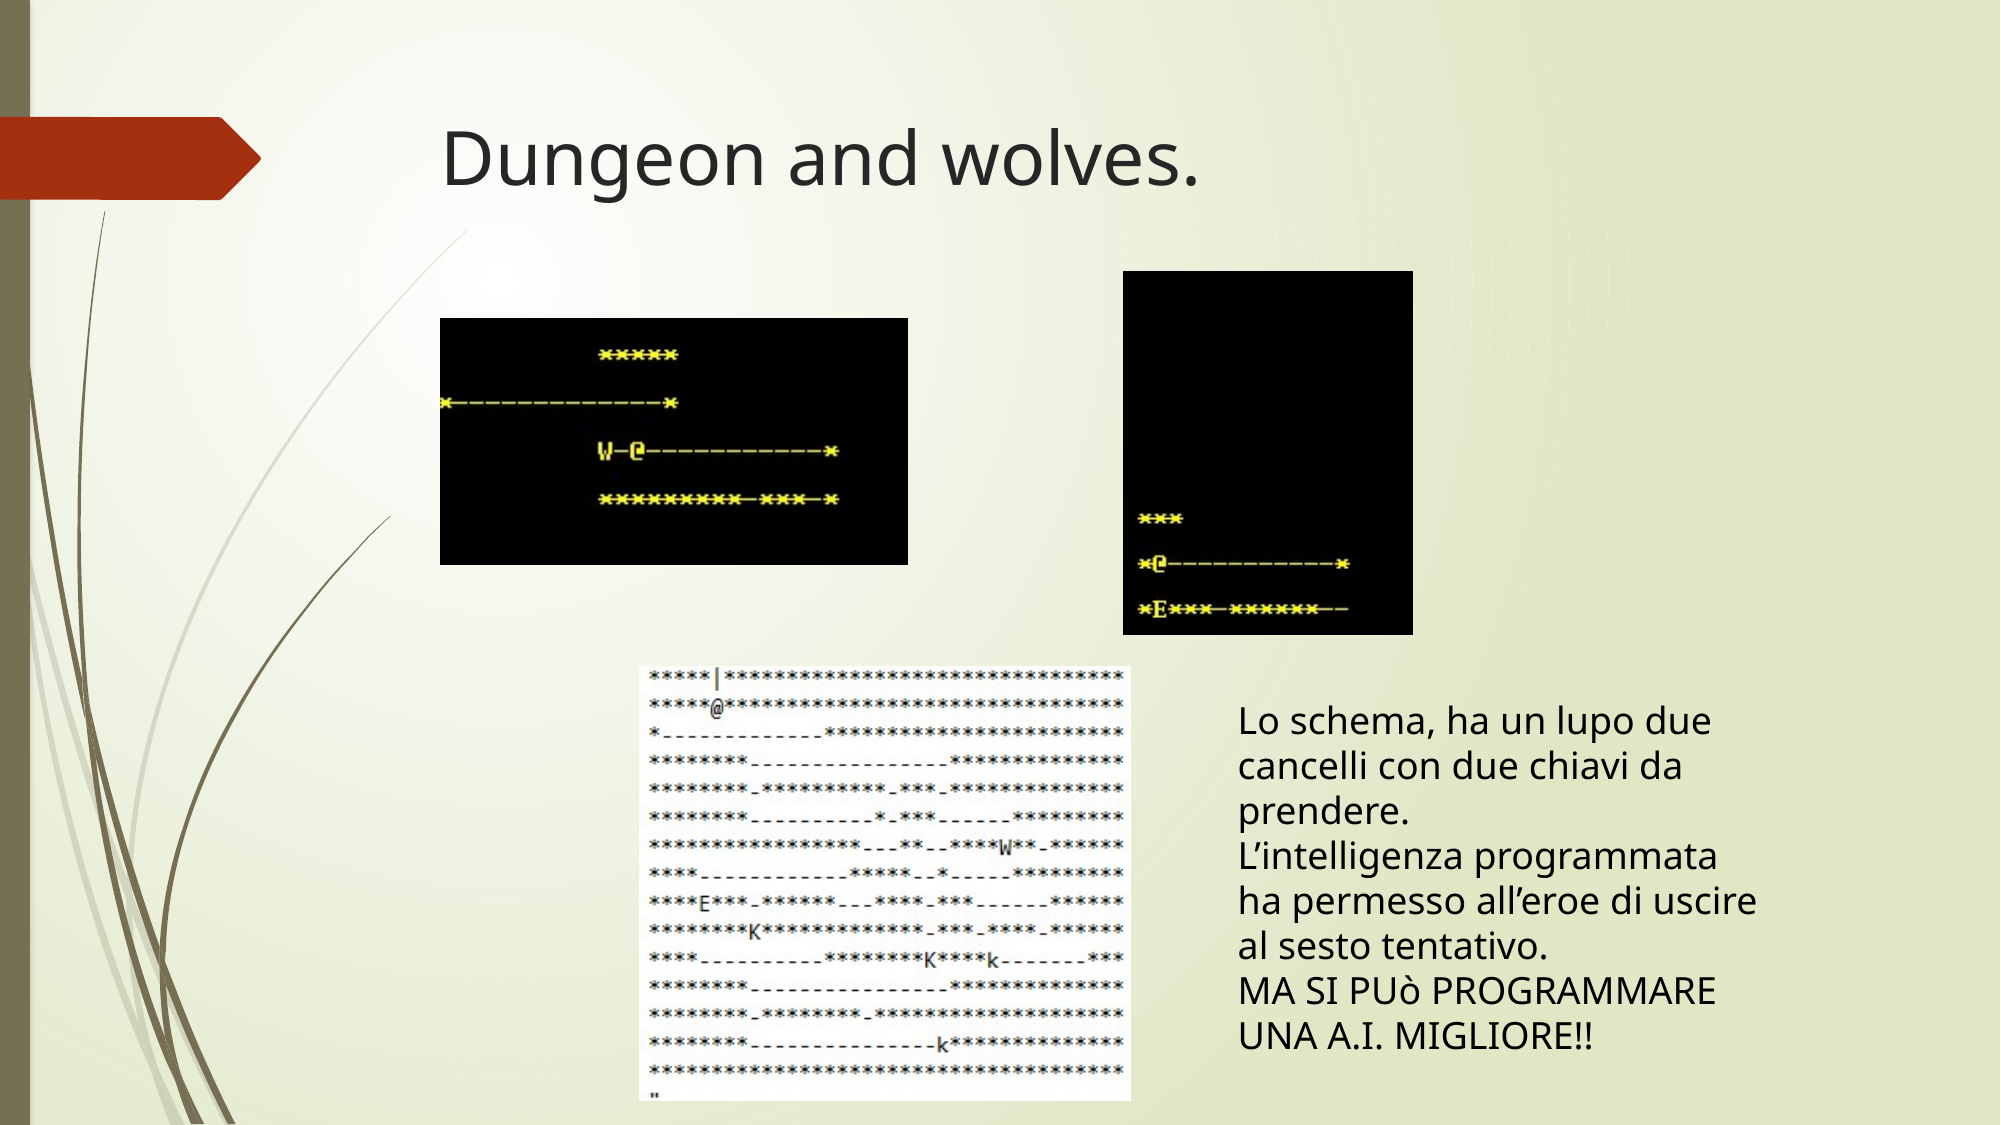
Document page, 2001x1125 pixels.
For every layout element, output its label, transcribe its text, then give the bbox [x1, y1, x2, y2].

title Dungeon and wolves. [425, 102, 1888, 313]
picture [639, 666, 1131, 1101]
picture [1123, 271, 1413, 635]
picture [440, 318, 908, 565]
text_box Lo schema, ha un lupo due cancelli con due chiavi da prendere. L’intelligenza programmata ha permesso all’eroe di uscire al sesto tentativo. MA SI PUò PROGRAMMARE UNA A.I. MIGLIORE!! [1222, 689, 1774, 1065]
